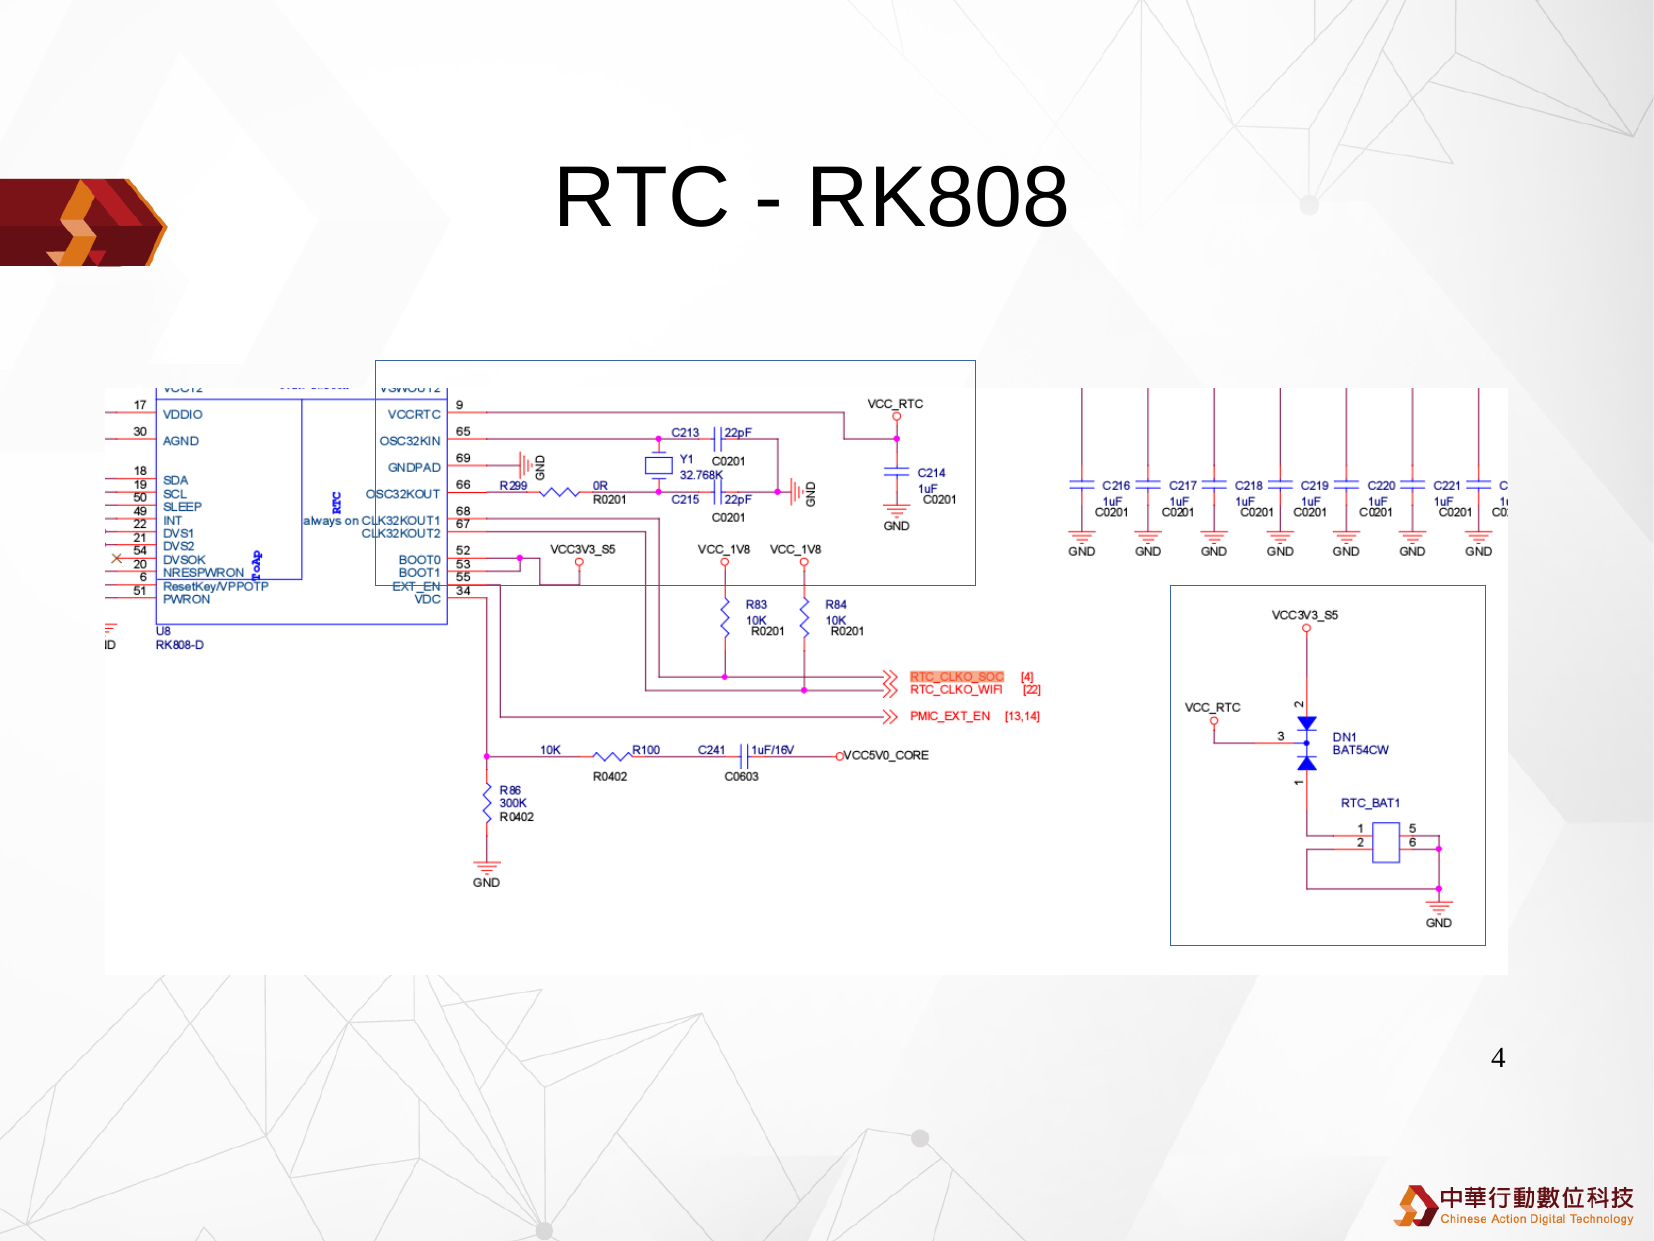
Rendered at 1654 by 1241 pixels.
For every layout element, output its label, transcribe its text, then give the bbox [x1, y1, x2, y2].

picture [0, 0, 1654, 1241]
title RTC - RK808 [118, 112, 1506, 281]
